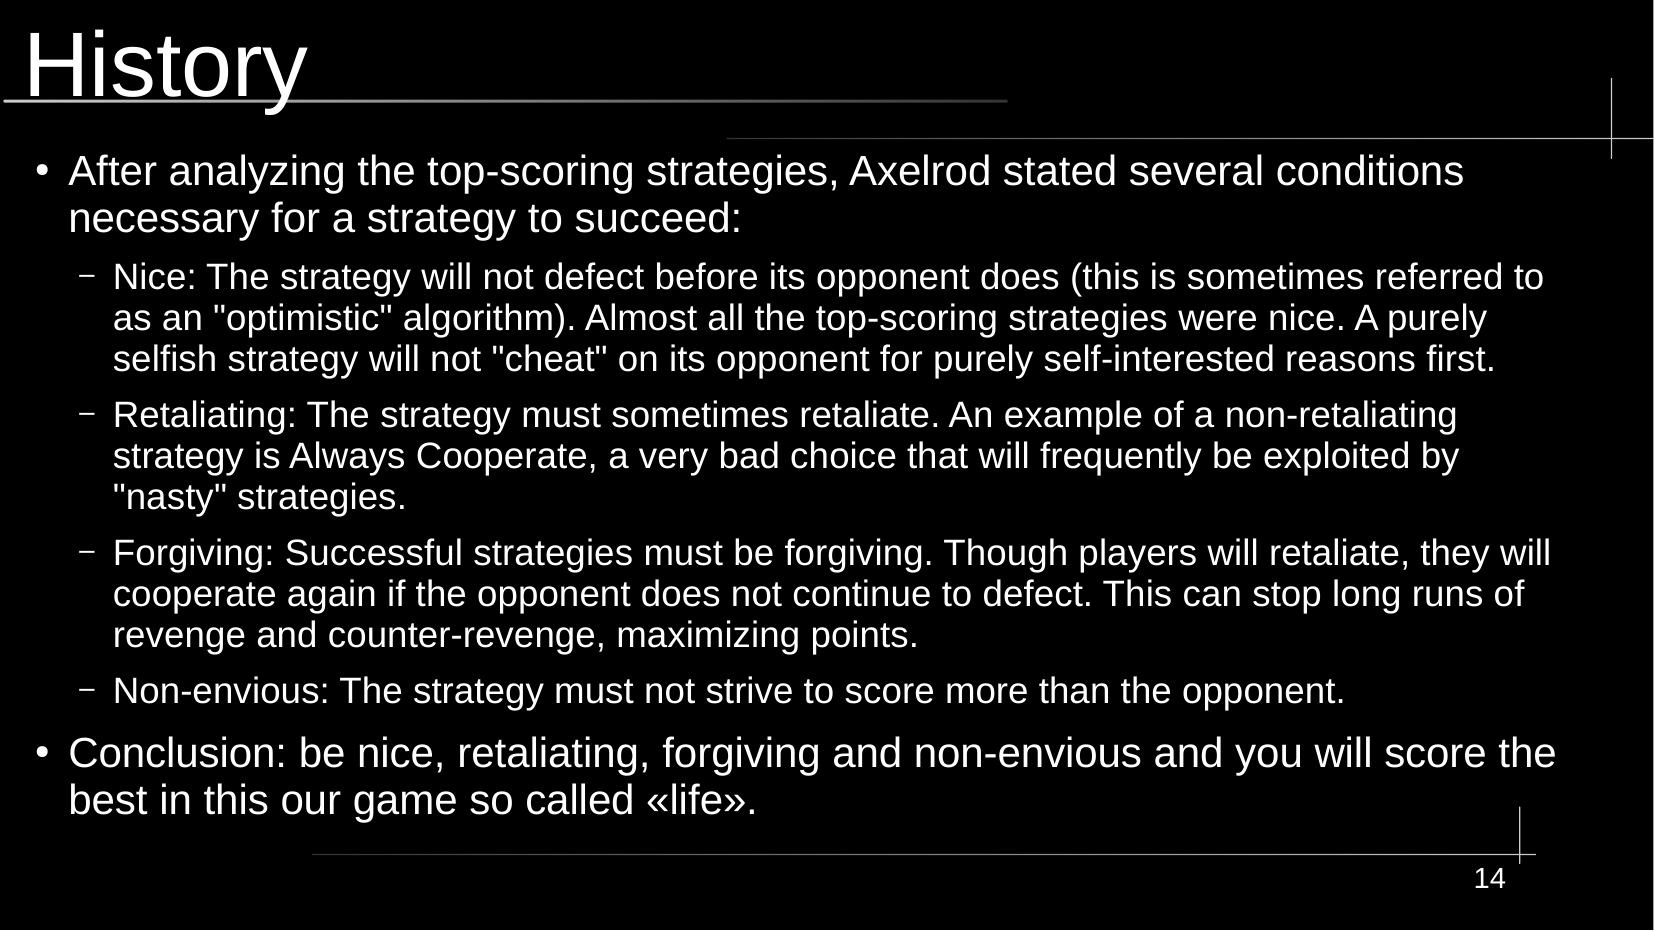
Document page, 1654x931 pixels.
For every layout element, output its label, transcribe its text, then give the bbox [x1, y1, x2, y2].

title History [23, 11, 1589, 119]
list After analyzing the top-scoring strategies, Axelrod stated several conditions necessary for a strategy to succeed: Nice: The strategy will not defect before its opponent does (this is sometimes referred to as an "optimistic" algorithm). Almost all the top-scoring strategies were nice. A purely selfish strategy will not "cheat" on its opponent for purely self-interested reasons first. Retaliating: The strategy must sometimes retaliate. An example of a non-retaliating strategy is Always Cooperate, a very bad choice that will frequently be exploited by "nasty" strategies. Forgiving: Successful strategies must be forgiving. Though players will retaliate, they will cooperate again if the opponent does not continue to defect. This can stop long runs of revenge and counter-revenge, maximizing points. Non-envious: The strategy must not strive to score more than the opponent. Conclusion: be nice, retaliating, forgiving and non-envious and you will score the best in this our game so called «life». [23, 147, 1565, 827]
